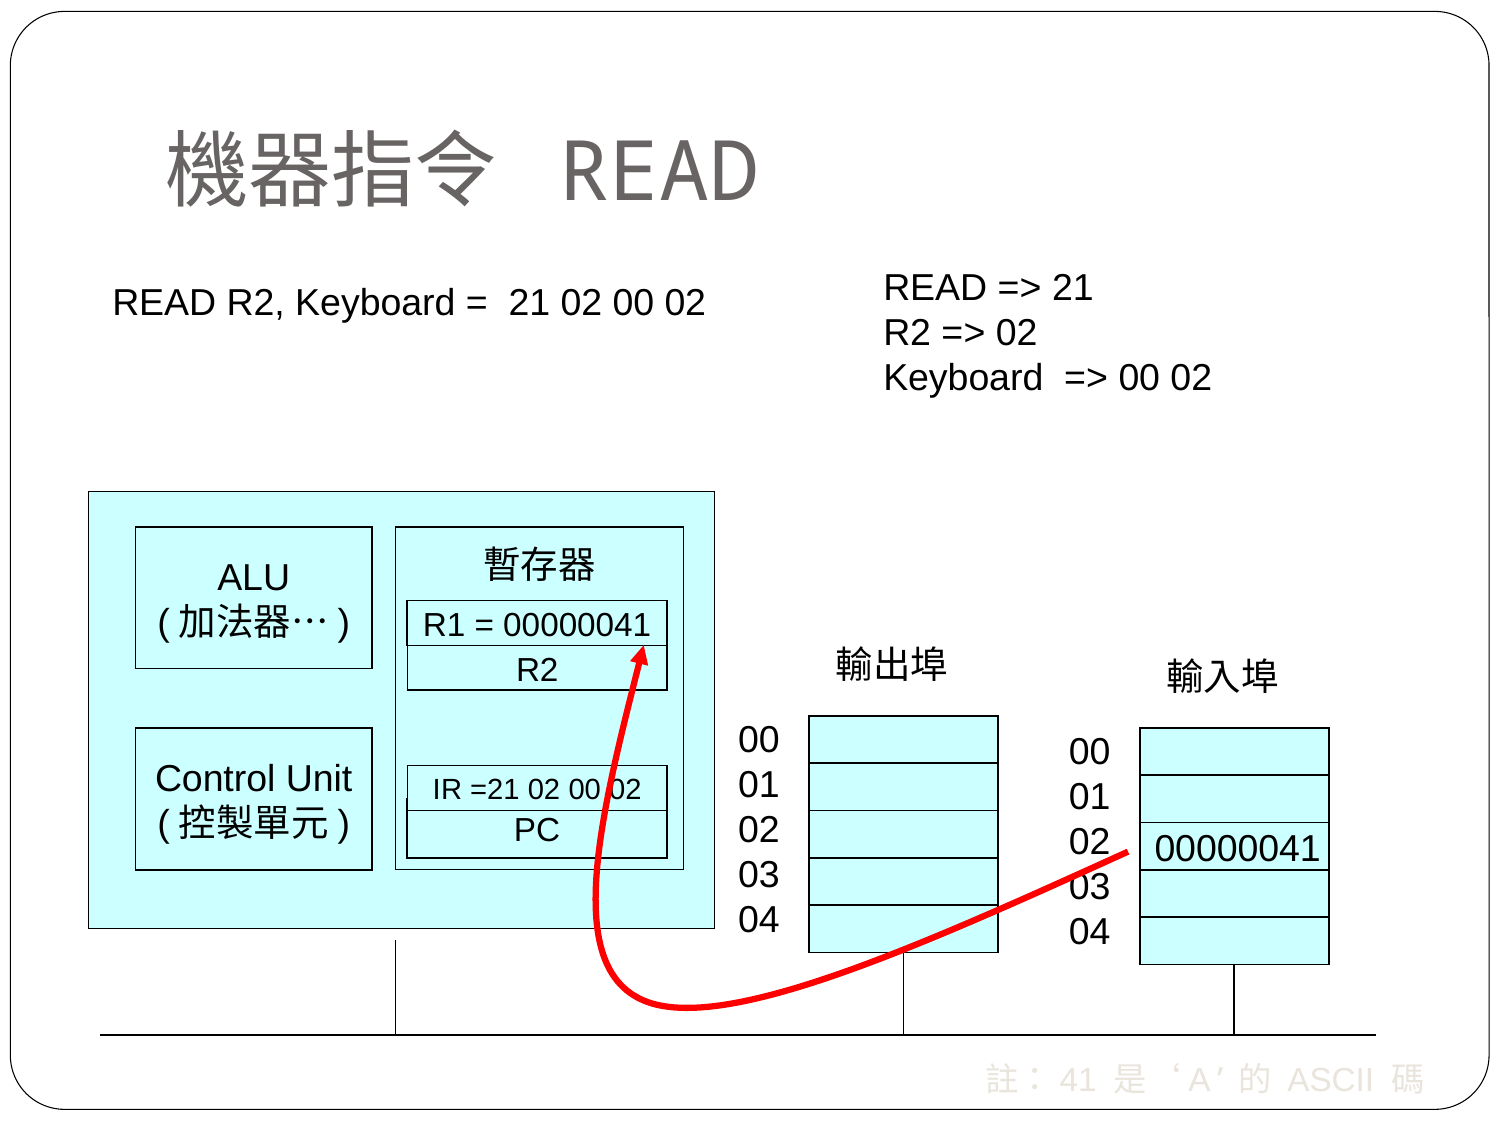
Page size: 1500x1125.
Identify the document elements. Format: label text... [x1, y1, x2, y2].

text_box R1 = 00000041 [407, 600, 667, 645]
text_box 00 01 02 03 04 [1054, 857, 1126, 960]
text_box 00 01 02 03 04 [1054, 719, 1126, 881]
text_box [88, 491, 715, 929]
text_box 輸入埠 [1151, 645, 1294, 706]
text_box 00 01 02 03 04 [723, 707, 795, 948]
text_box IR =21 02 00 02 [407, 765, 610, 811]
text_box [1139, 727, 1329, 822]
text_box IR =21 02 00 02 [609, 765, 668, 811]
text_box [809, 715, 999, 953]
text_box [906, 914, 999, 953]
text_box PC [407, 811, 601, 858]
text_box ALU (加法器…) [135, 527, 372, 669]
text_box 註：41 是‘A’的 ASCII 碼 [970, 1050, 1440, 1107]
text_box 輸出埠 [820, 633, 964, 694]
text_box READ R2, Keyboard = 21 02 00 02 [97, 270, 722, 331]
title 機器指令 READ [150, 44, 1426, 233]
text_box [1139, 869, 1329, 965]
text_box 00000041 [1139, 822, 1329, 869]
text_box 暫存器 [395, 527, 684, 870]
text_box READ => 21 R2 => 02 Keyboard => 00 02 [868, 255, 1228, 406]
text_box R2 [407, 645, 643, 691]
text_box Control Unit (控製單元) [135, 728, 372, 870]
text_box R2 [636, 645, 668, 691]
text_box PC [602, 811, 667, 858]
